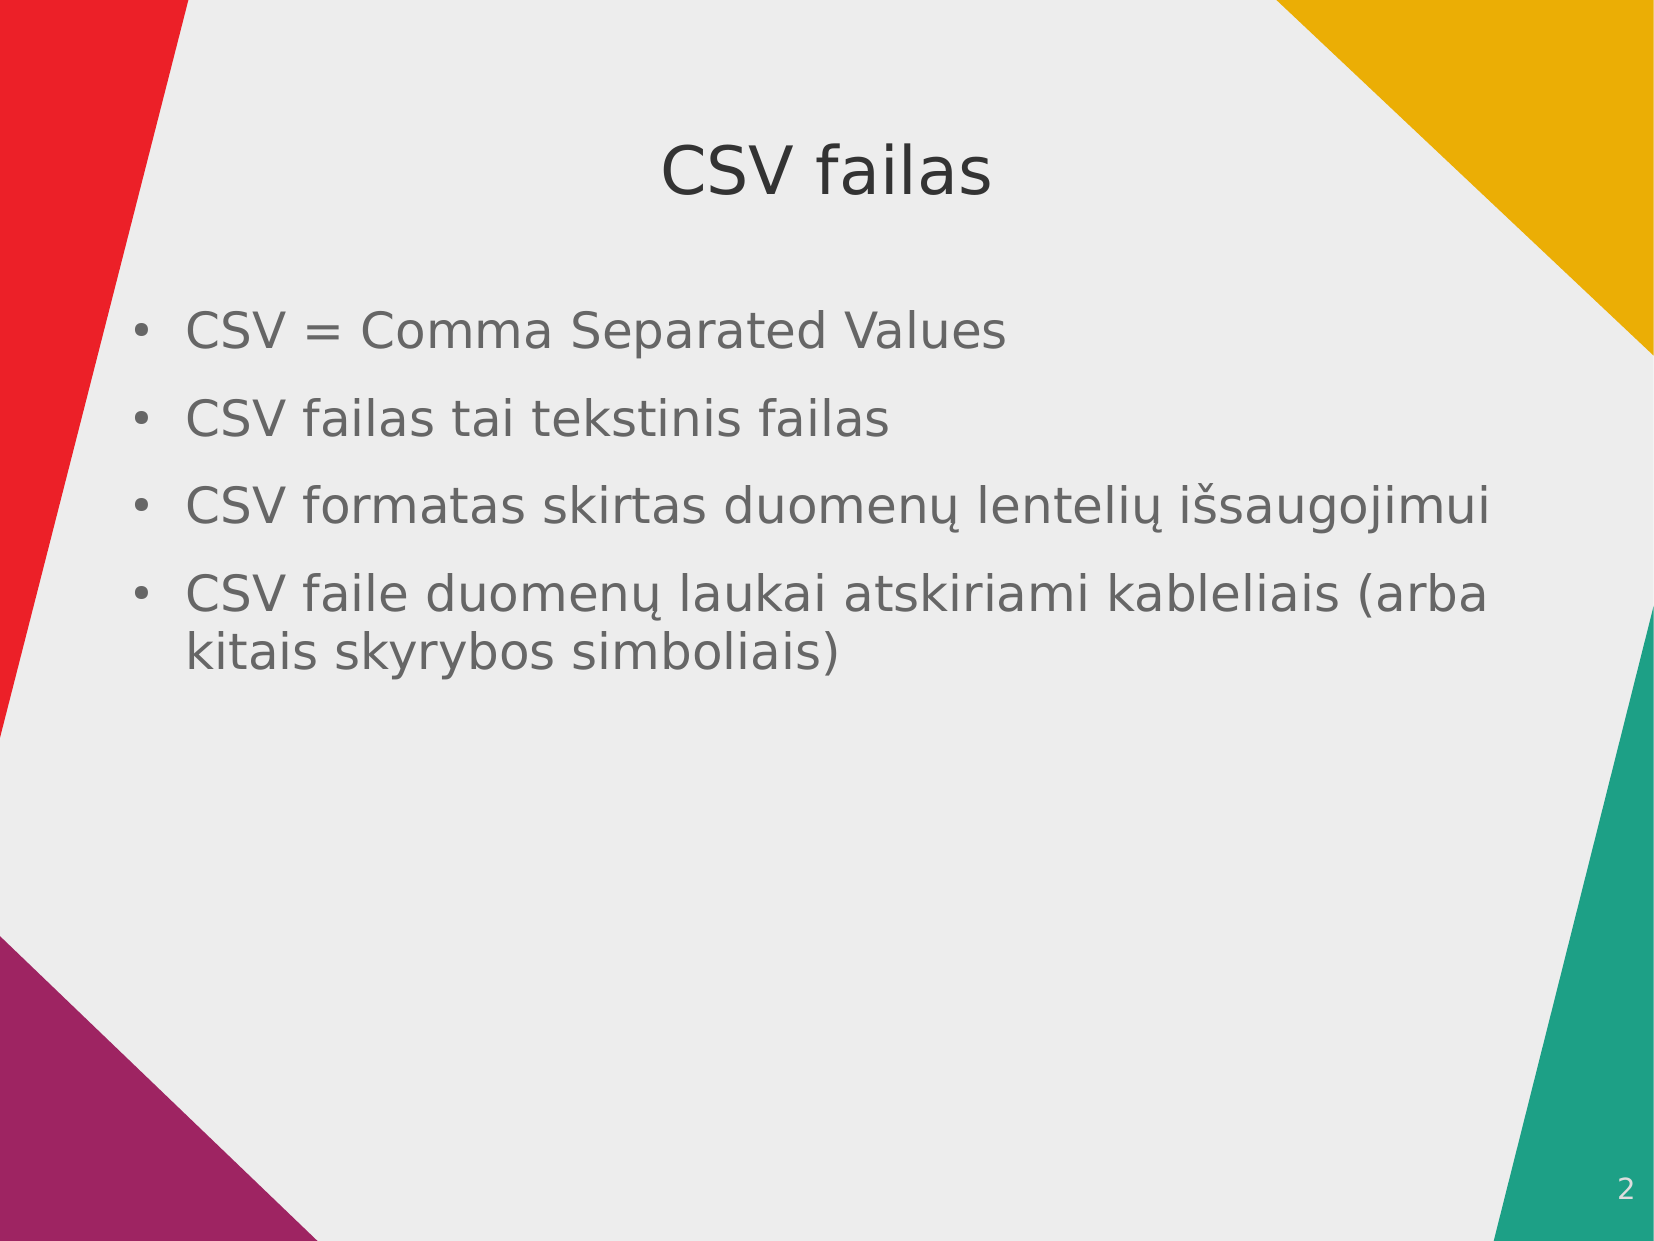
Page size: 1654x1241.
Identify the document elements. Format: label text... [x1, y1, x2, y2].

list CSV = Comma Separated Values CSV failas tai tekstinis failas CSV formatas skirtas duomenų lentelių išsaugojimui CSV faile duomenų laukai atskiriami kableliais (arba kitais skyrybos simboliais) [114, 302, 1539, 1033]
title CSV failas [114, 73, 1539, 271]
